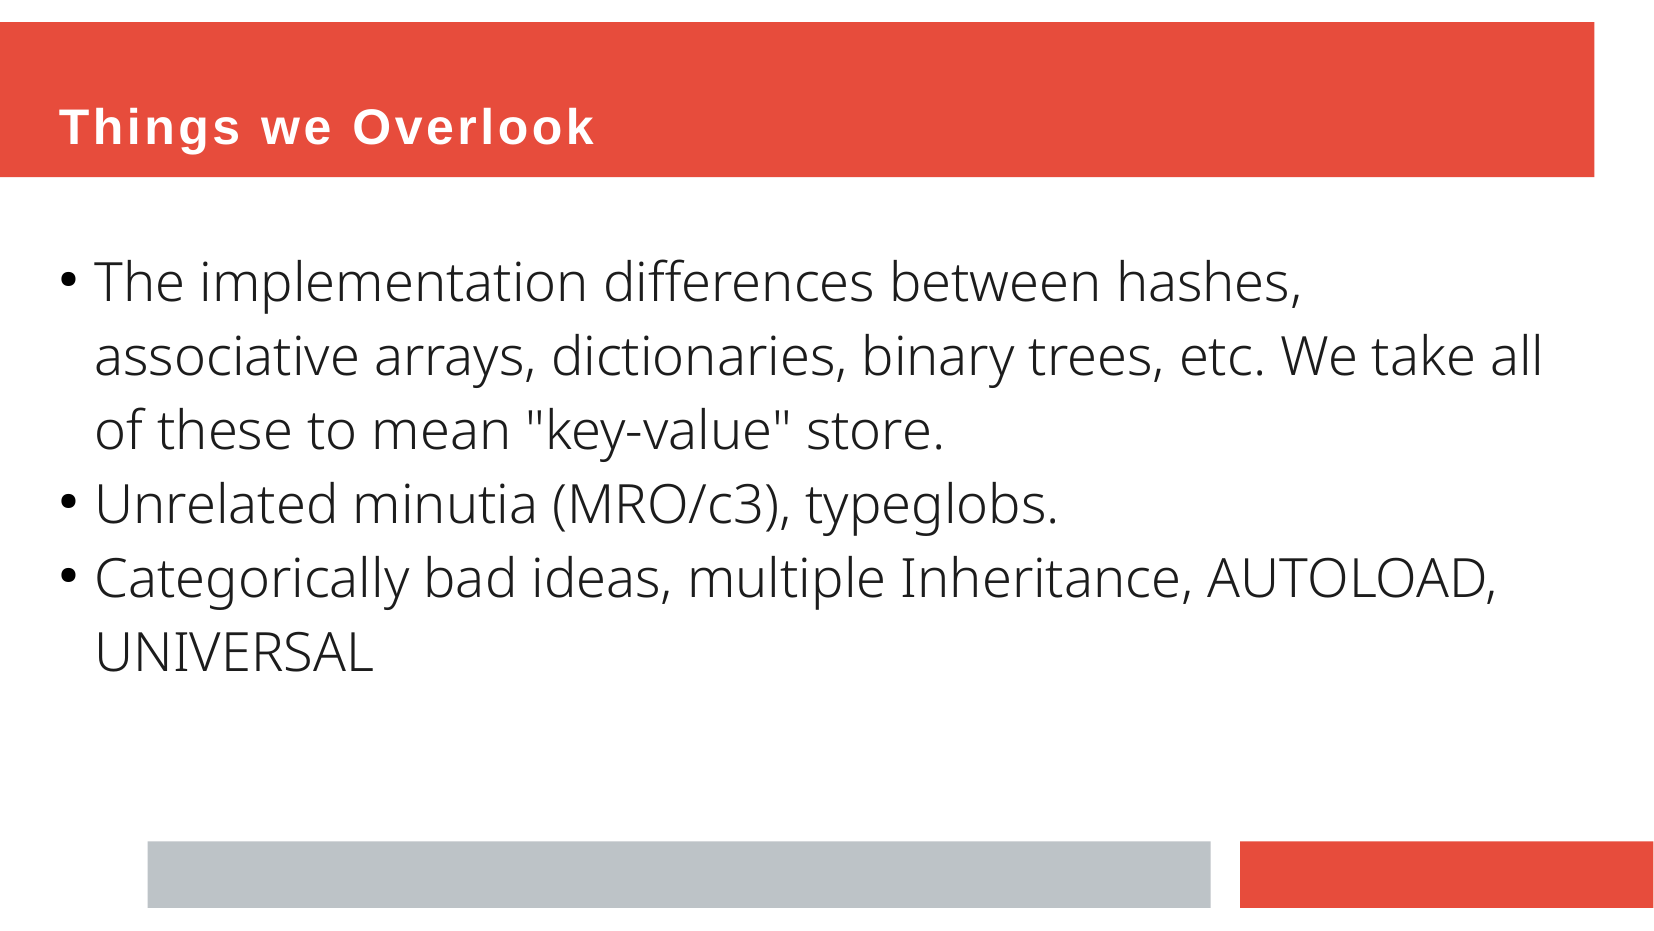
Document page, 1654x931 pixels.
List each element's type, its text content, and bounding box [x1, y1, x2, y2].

title Things we Overlook [59, 44, 1595, 156]
subtitle The implementation differences between hashes, associative arrays, dictionaries, binary trees, etc. We take all of these to mean "key-value" store. Unrelated minutia (MRO/c3), typeglobs. Categorically bad ideas, multiple Inheritance, AUTOLOAD, UNIVERSAL [59, 243, 1565, 820]
